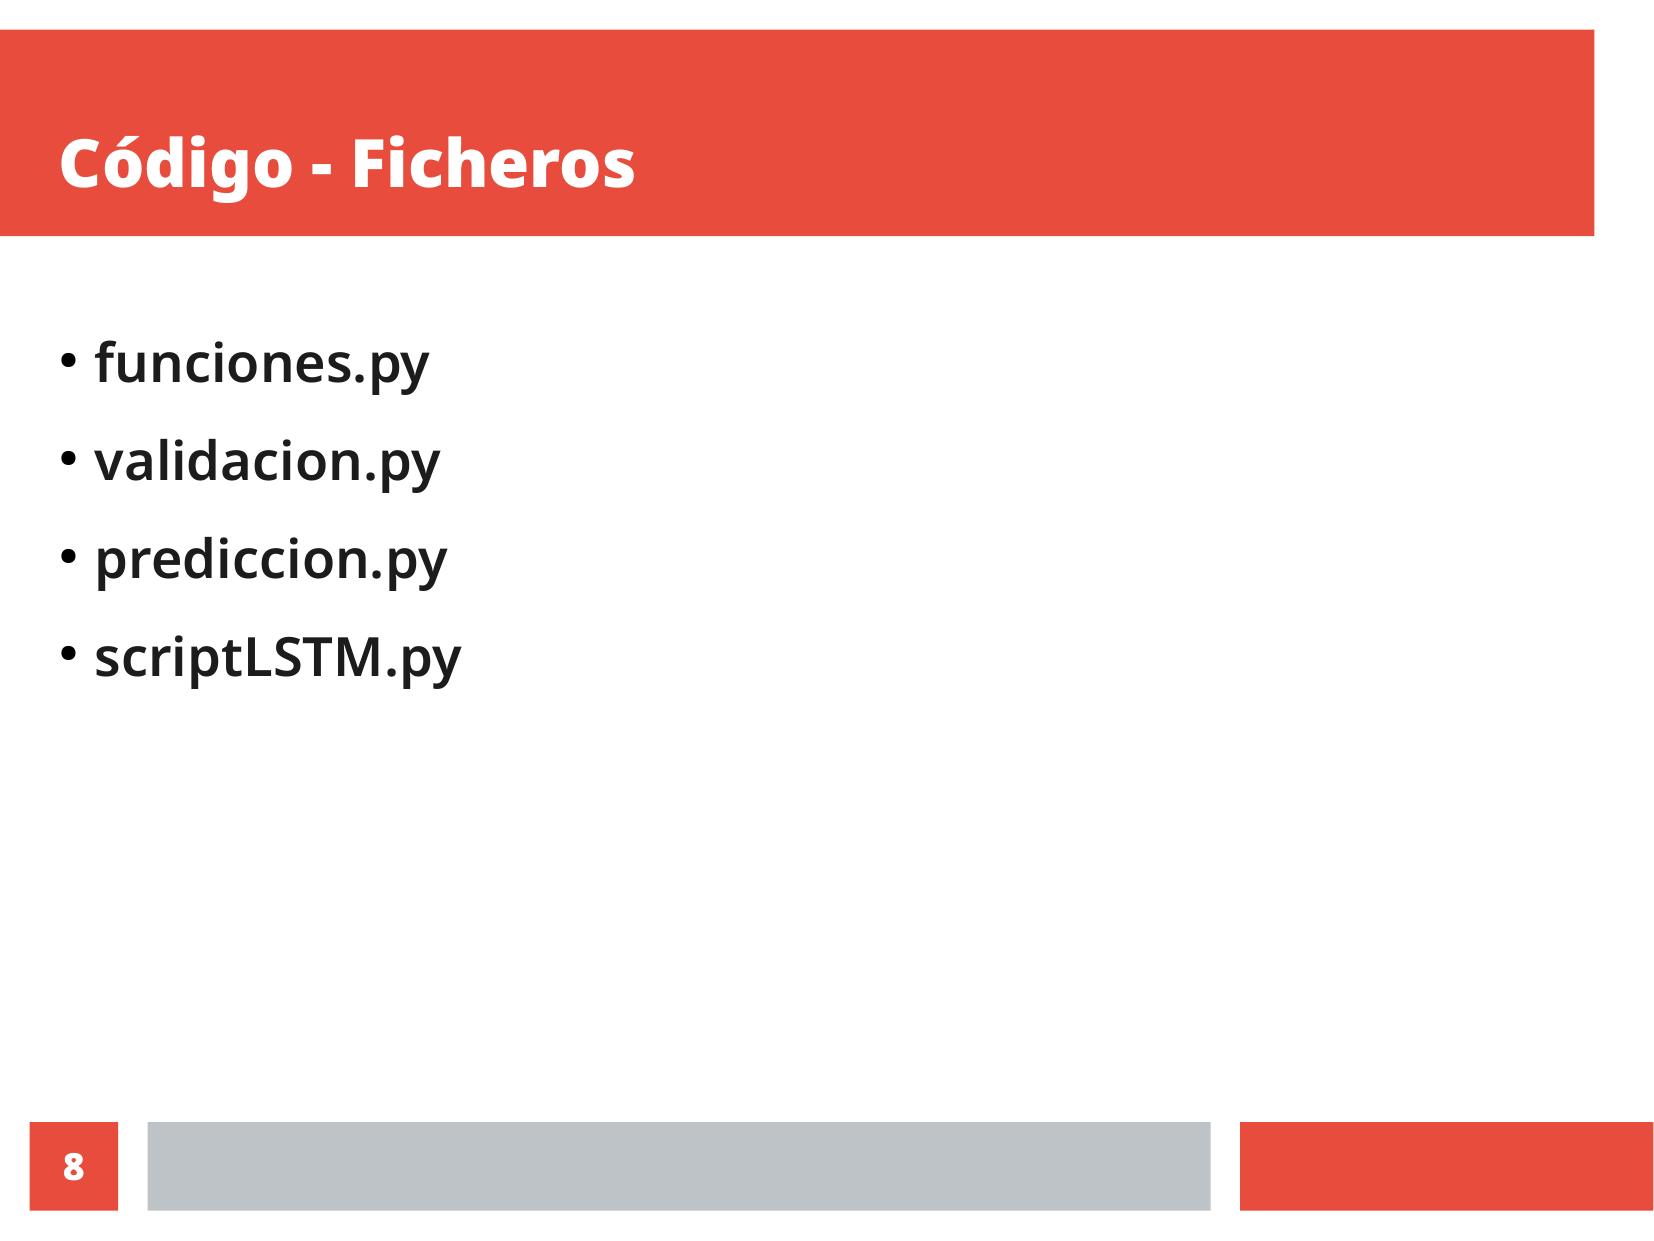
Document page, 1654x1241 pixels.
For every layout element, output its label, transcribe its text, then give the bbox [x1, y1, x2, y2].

title Código - Ficheros [59, 59, 1595, 207]
list funciones.py validacion.py prediccion.py scriptLSTM.py [59, 324, 1565, 1093]
